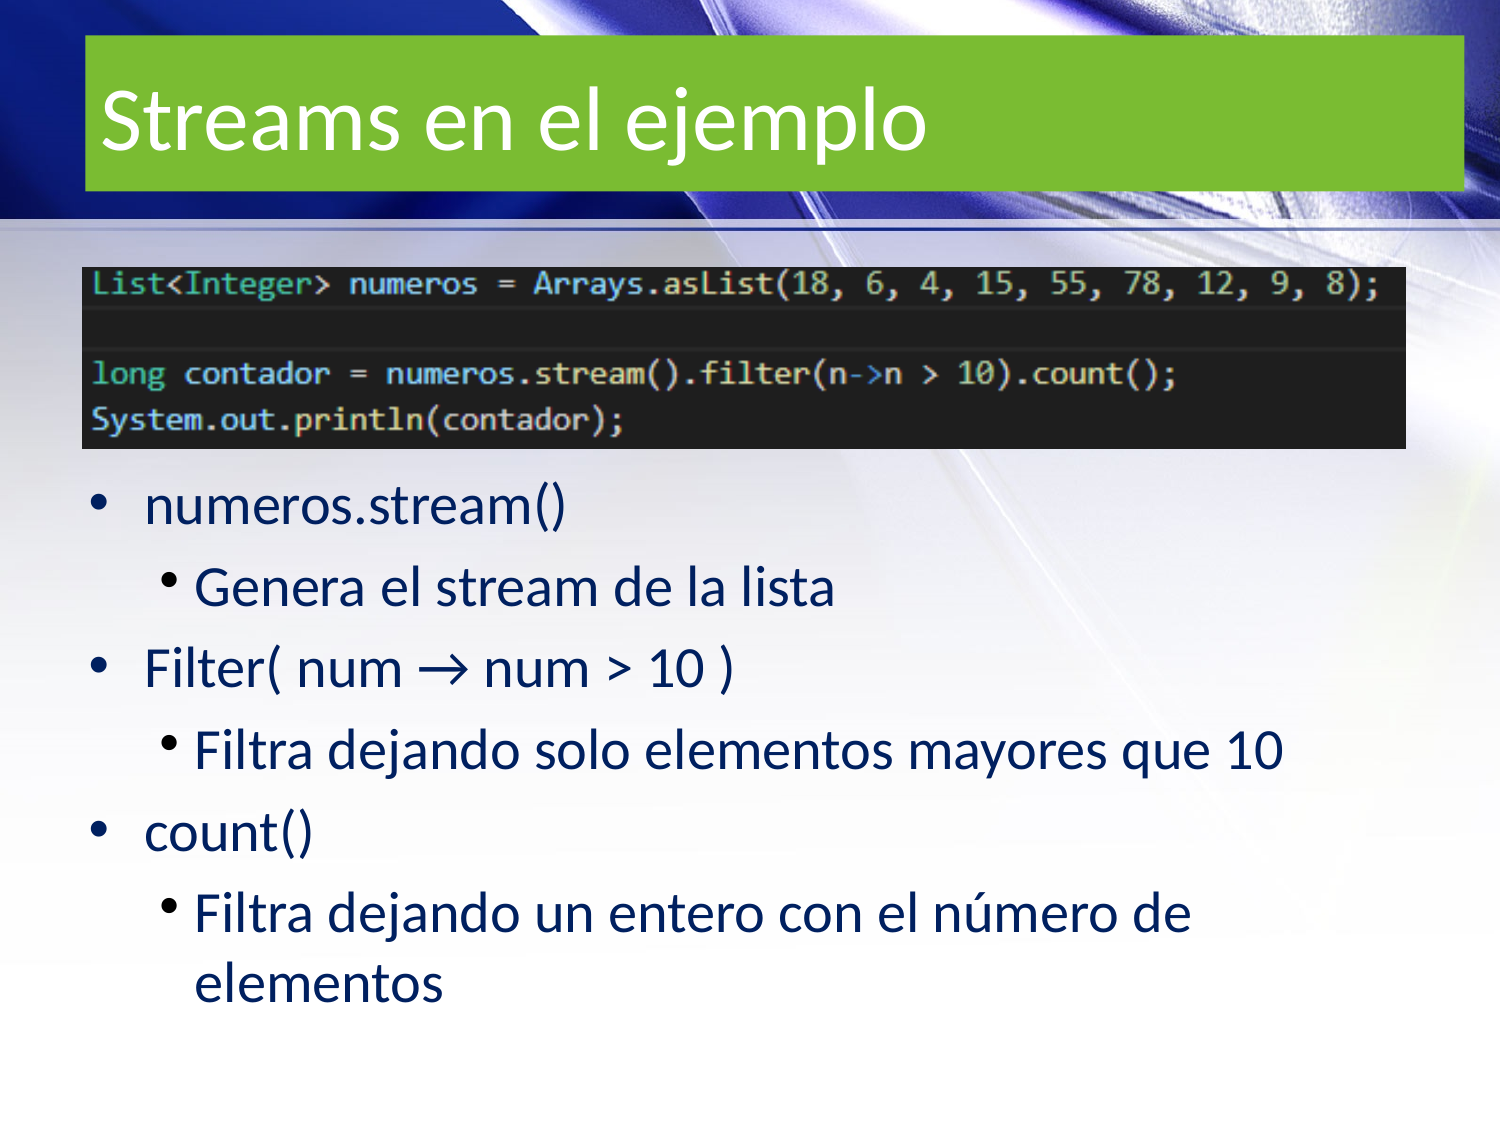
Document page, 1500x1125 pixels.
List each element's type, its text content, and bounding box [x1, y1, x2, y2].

picture [0, 0, 1500, 1125]
text_box numeros.stream() Genera el stream de la lista Filter( num → num > 10 ) Filtra dejando solo elementos mayores que 10 count() Filtra dejando un entero con el número de elementos [73, 345, 1424, 989]
text_box Streams en el ejemplo [85, 35, 1465, 192]
